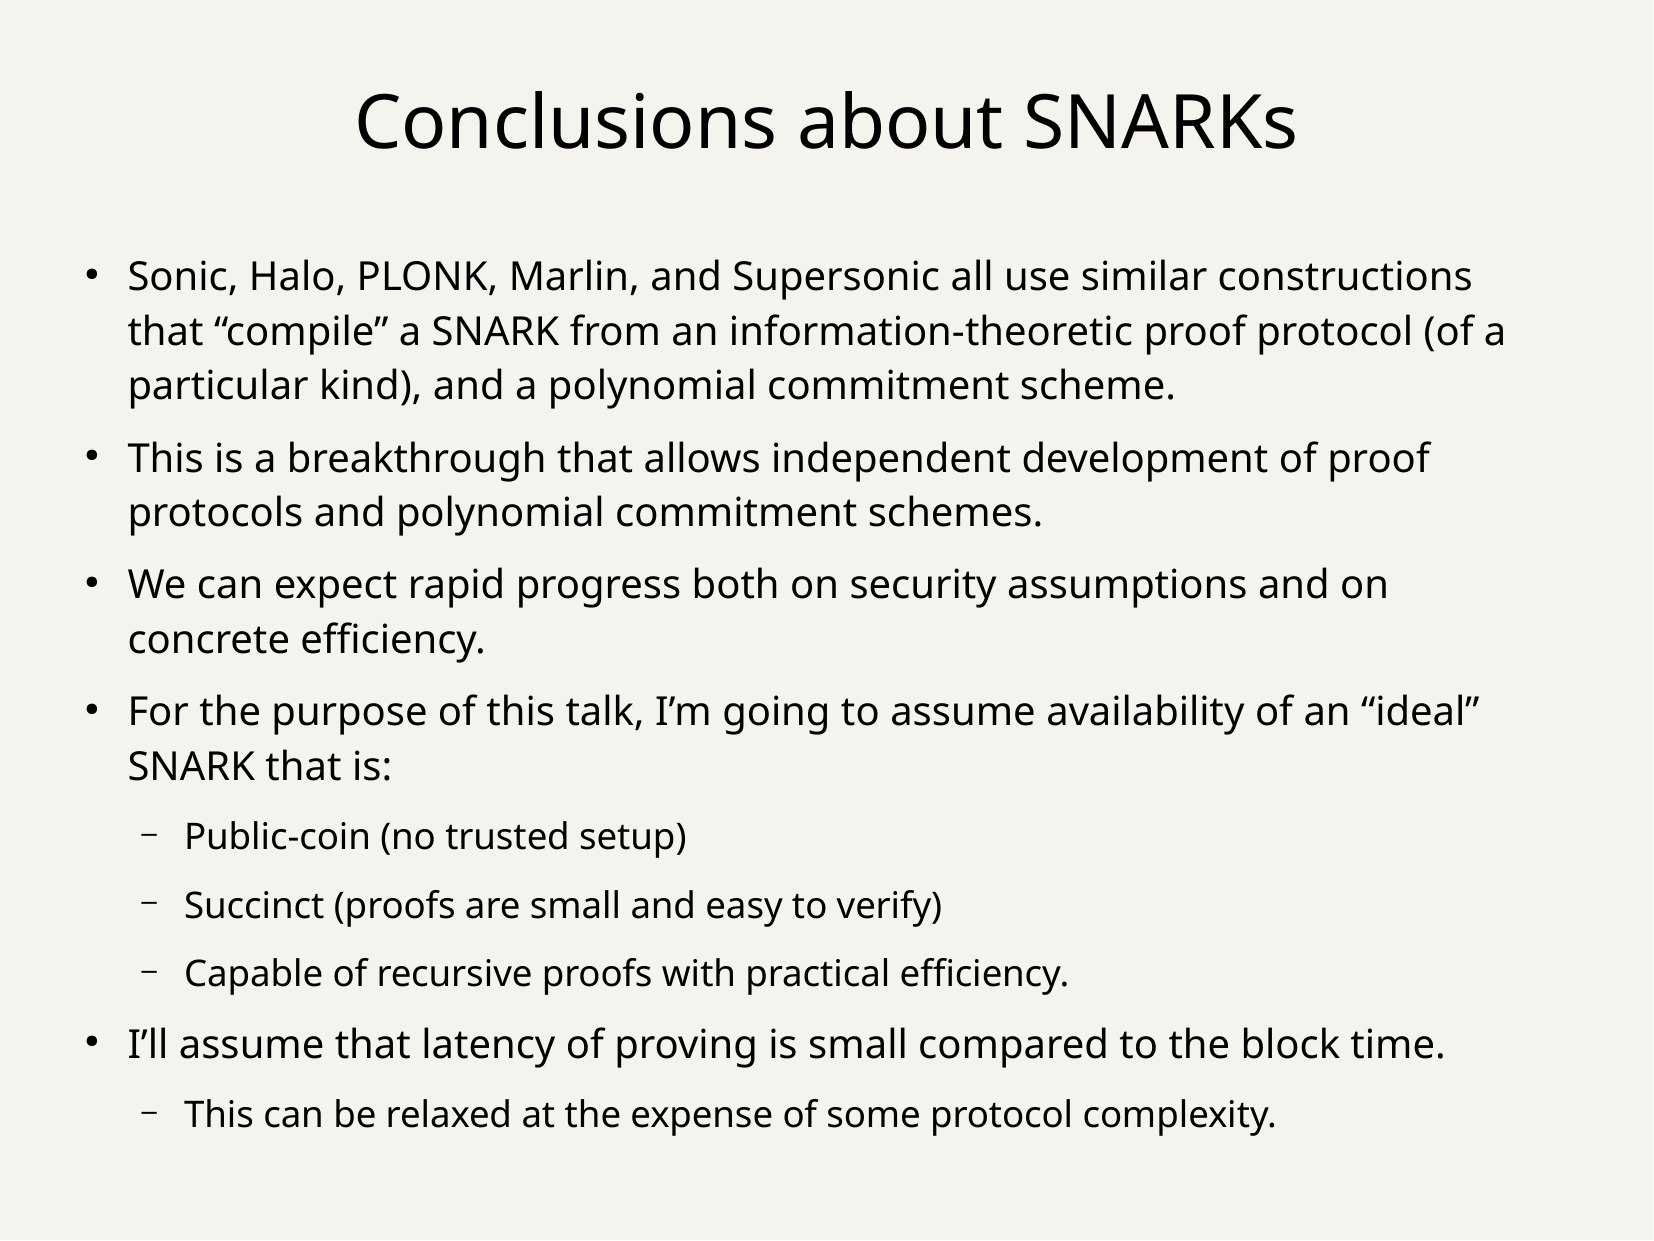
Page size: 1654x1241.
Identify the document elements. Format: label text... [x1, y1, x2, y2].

title Conclusions about SNARKs [82, 49, 1571, 189]
list Sonic, Halo, PLONK, Marlin, and Supersonic all use similar constructions that “compile” a SNARK from an information-theoretic proof protocol (of a particular kind), and a polynomial commitment scheme. This is a breakthrough that allows independent development of proof protocols and polynomial commitment schemes. We can expect rapid progress both on security assumptions and on concrete efficiency. For the purpose of this talk, I’m going to assume availability of an “ideal” SNARK that is: Public-coin (no trusted setup) Succinct (proofs are small and easy to verify) Capable of recursive proofs with practical efficiency. I’ll assume that latency of proving is small compared to the block time. This can be relaxed at the expense of some protocol complexity. [70, 248, 1560, 1146]
